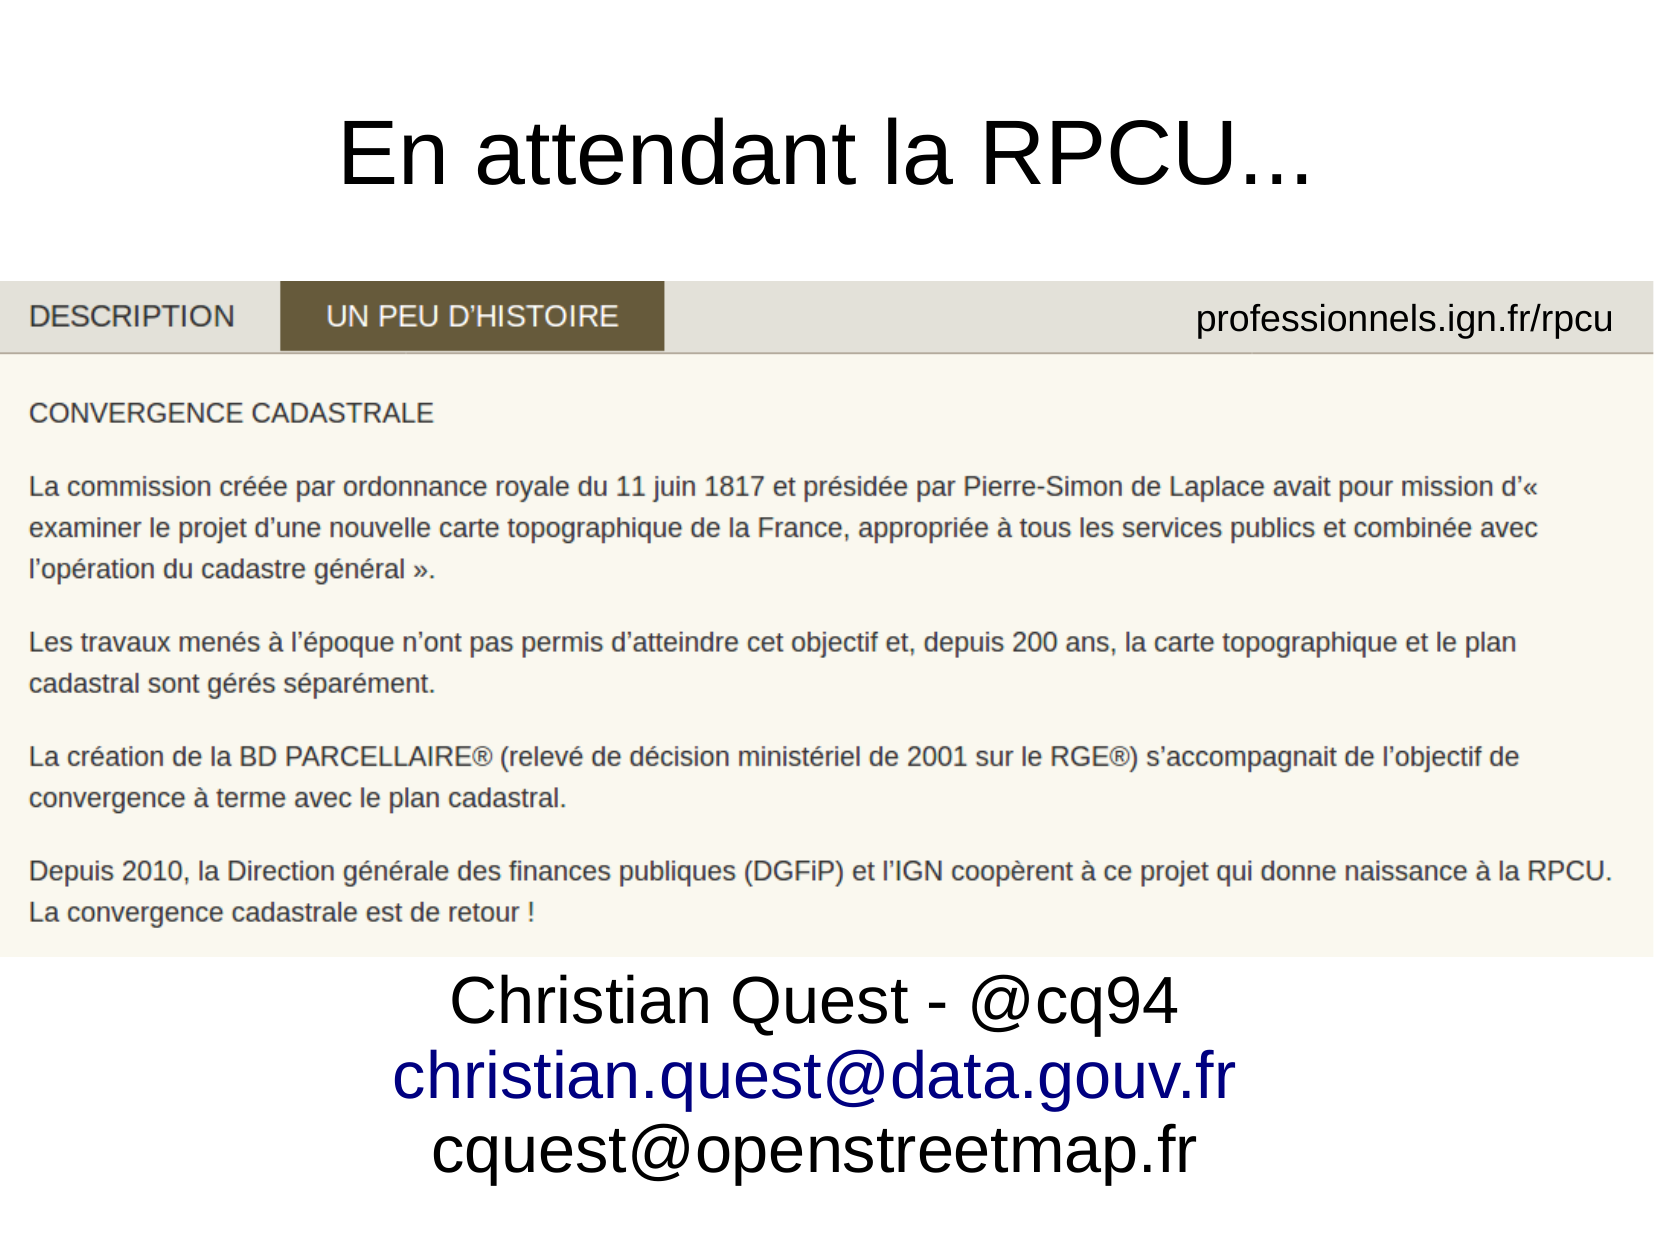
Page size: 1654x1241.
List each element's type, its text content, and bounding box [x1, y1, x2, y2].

text_box Christian Quest - @cq94 christian.quest@data.gouv.fr cquest@openstreetmap.fr [70, 957, 1560, 1229]
title En attendant la RPCU... [82, 49, 1571, 257]
picture [0, 281, 1654, 957]
text_box professionnels.ign.fr/rpcu [1181, 290, 1629, 348]
